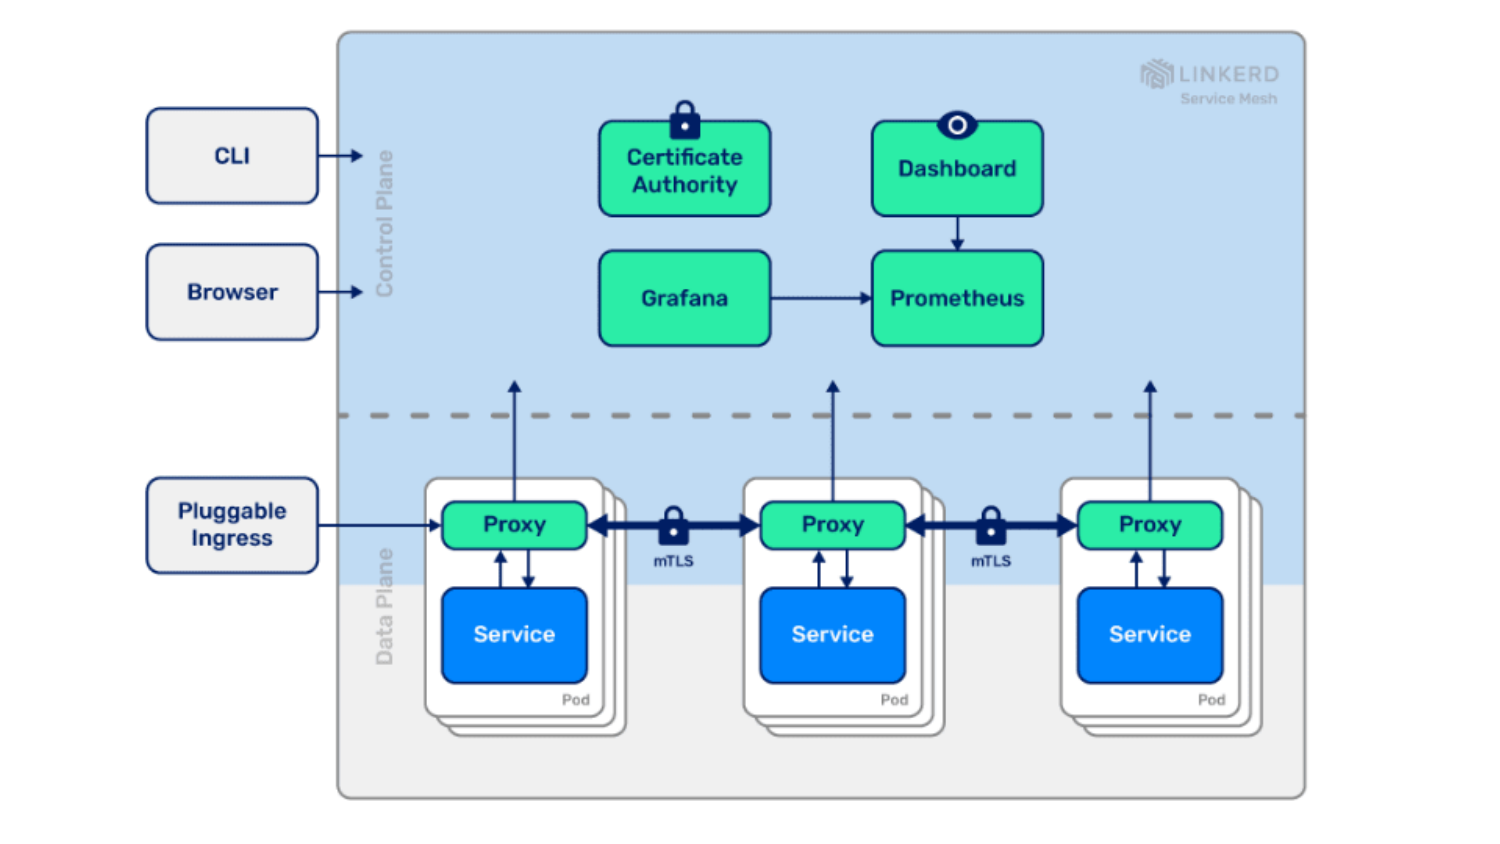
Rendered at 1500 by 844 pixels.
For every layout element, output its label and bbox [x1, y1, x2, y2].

picture [133, 8, 1315, 815]
